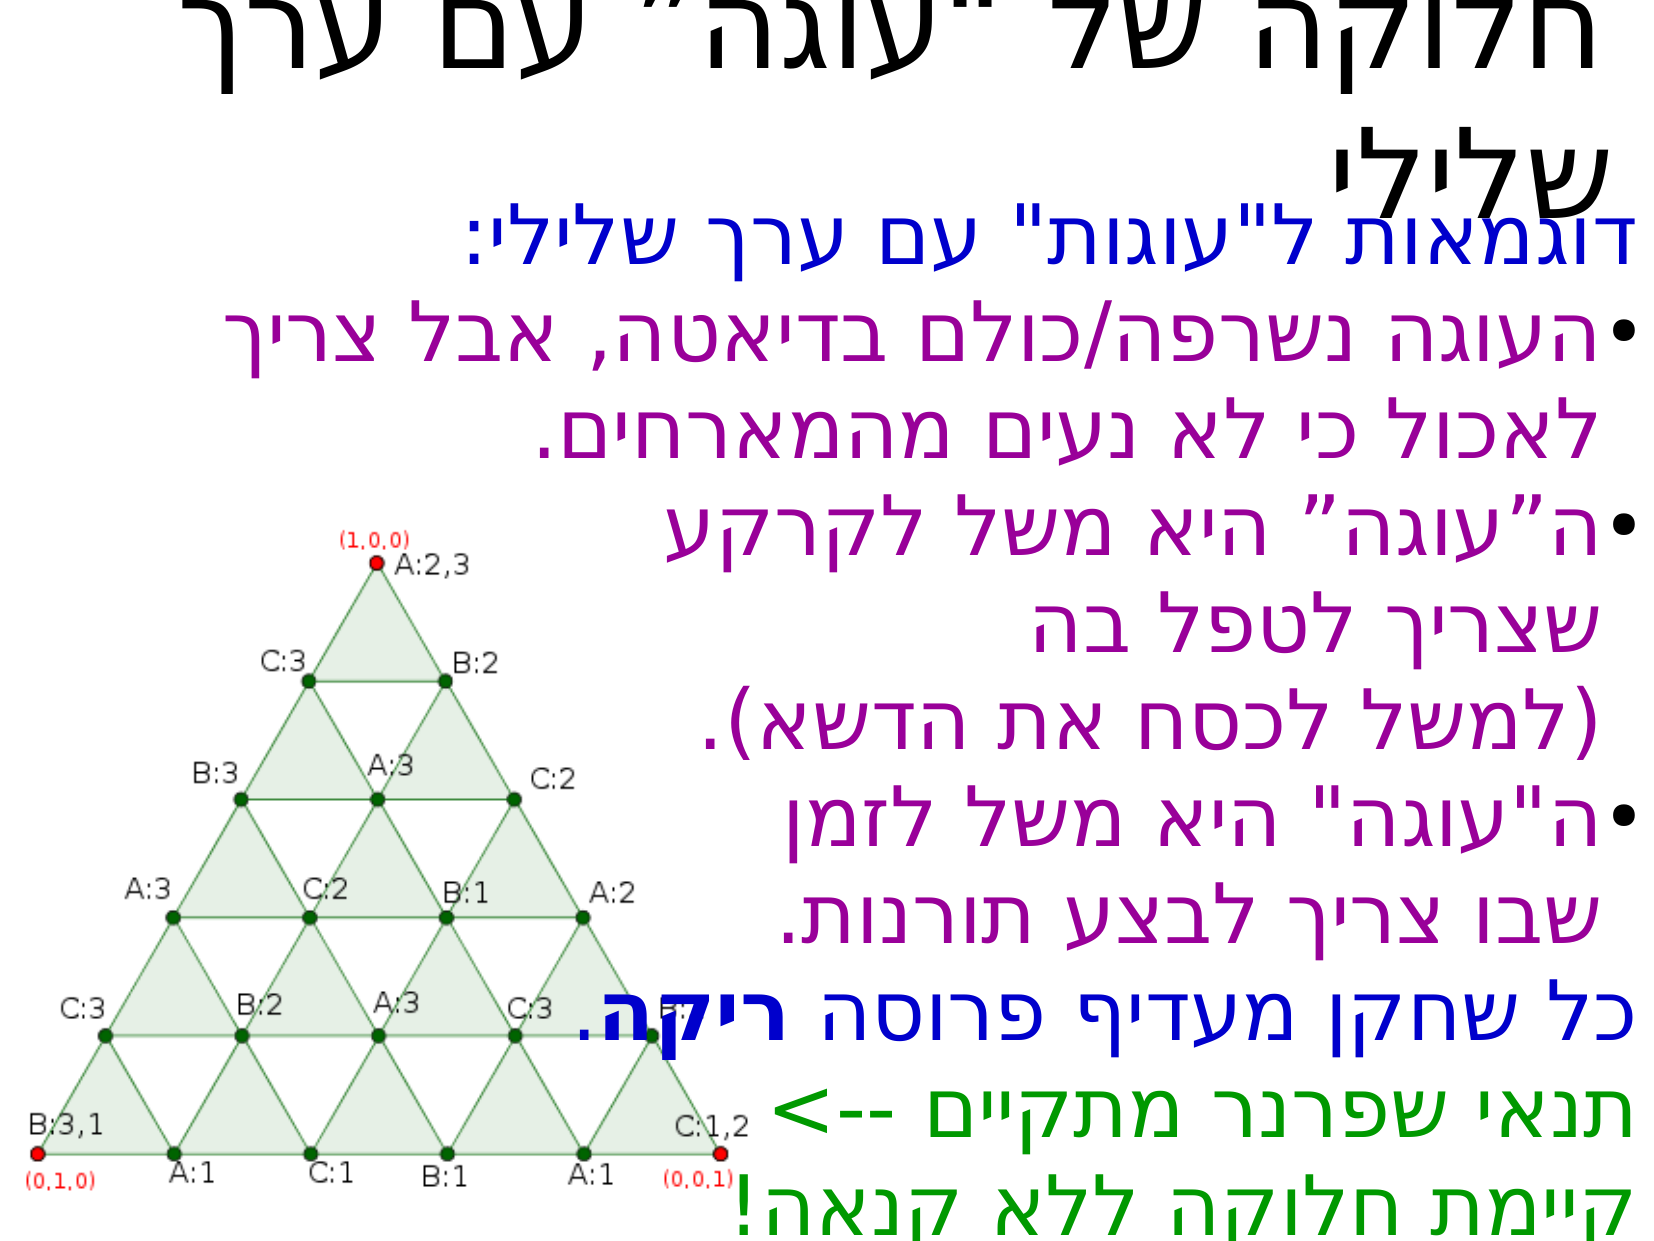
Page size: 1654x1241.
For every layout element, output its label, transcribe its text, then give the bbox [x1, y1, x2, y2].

title חלוקה של “עוגה” עם ערך שלילי [30, 7, 1654, 180]
text_box דוגמאות ל"עוגות" עם ערך שלילי: העוגה נשרפה/כולם בדיאטה, אבל צריך לאכול כי לא נעים מהמארחים. ה”עוגה” היא משל לקרקע שצריך לטפל בה (למשל לכסח את הדשא). ה"עוגה" היא משל לזמן שבו צריך לבצע תורנות. כל שחקן מעדיף פרוסה ריקה. תנאי שפרנר מתקיים --> קיימת חלוקה ללא קנאה! [0, 180, 1654, 1241]
